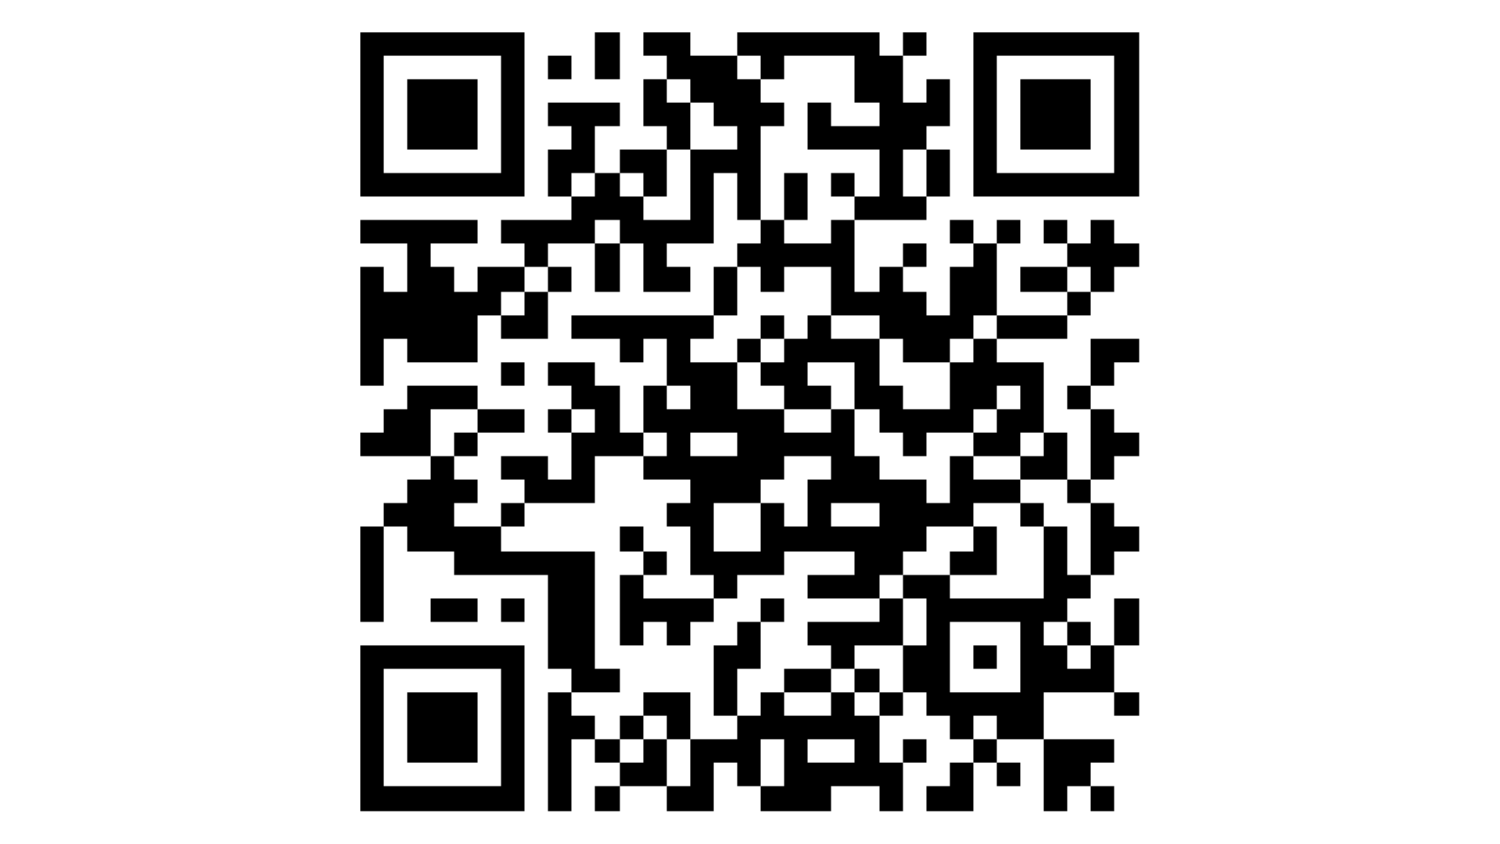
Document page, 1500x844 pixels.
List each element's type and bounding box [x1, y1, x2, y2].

picture [359, 31, 1141, 813]
